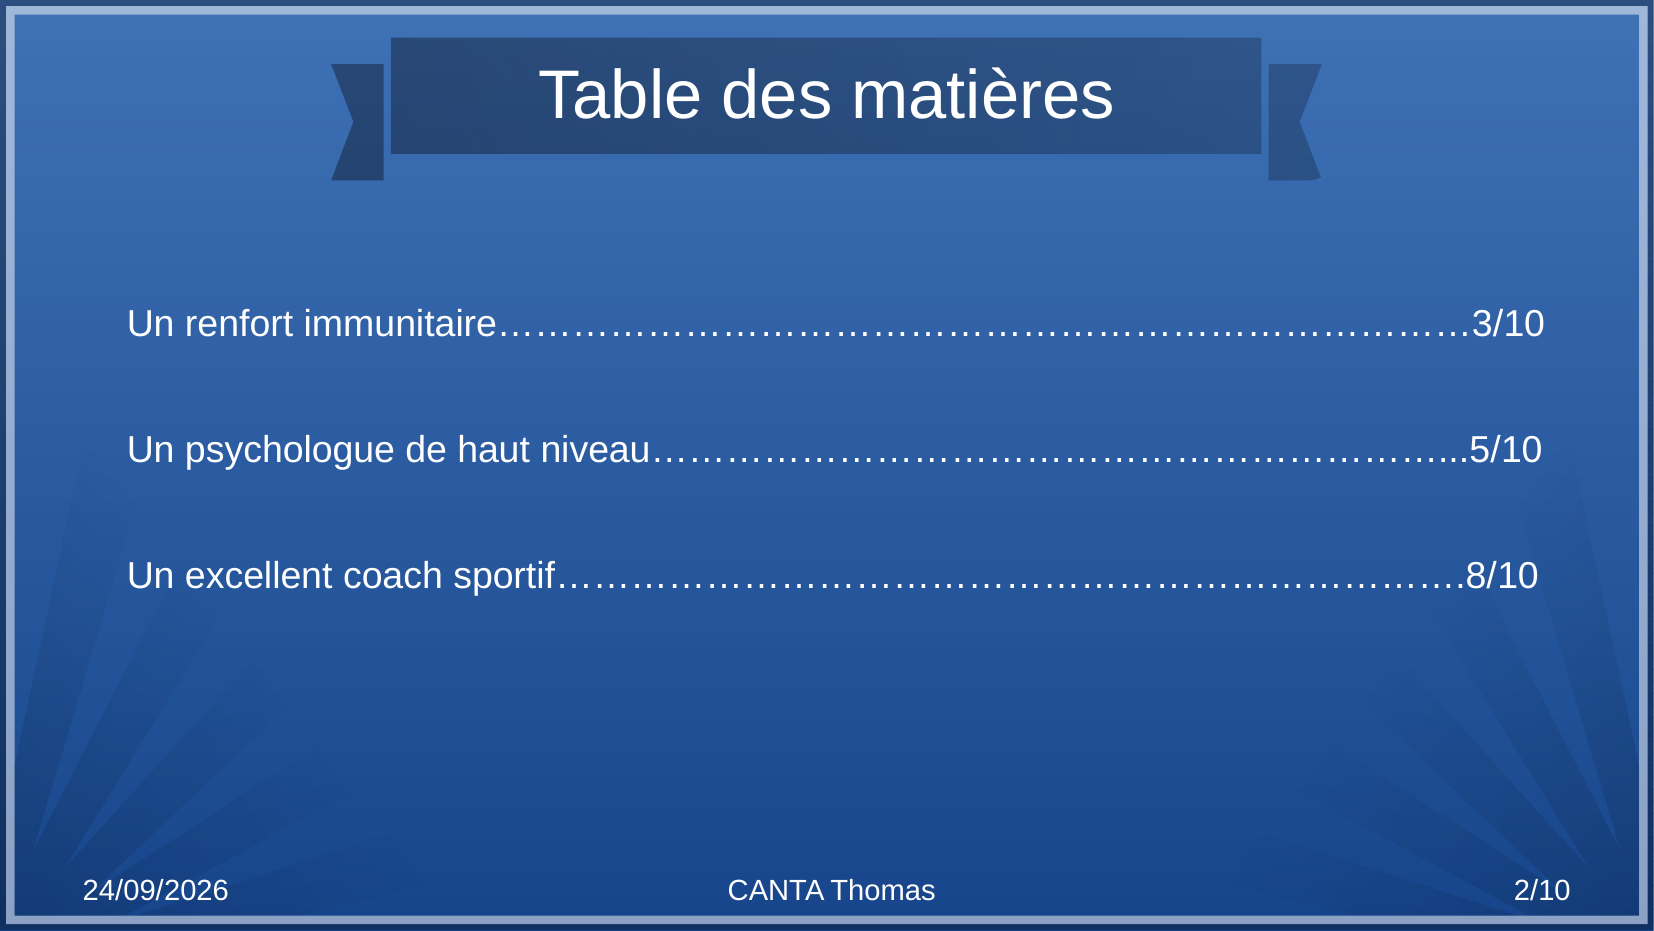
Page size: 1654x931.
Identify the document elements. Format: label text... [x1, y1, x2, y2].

text_box Un renfort immunitaire……………………………………………………………………3/10 Un psychologue de haut niveau………………………………………………………...5/10 Un excellent coach sportif……………………………………………………………….8/10 [53, 239, 1589, 863]
title Table des matières [389, 35, 1264, 154]
